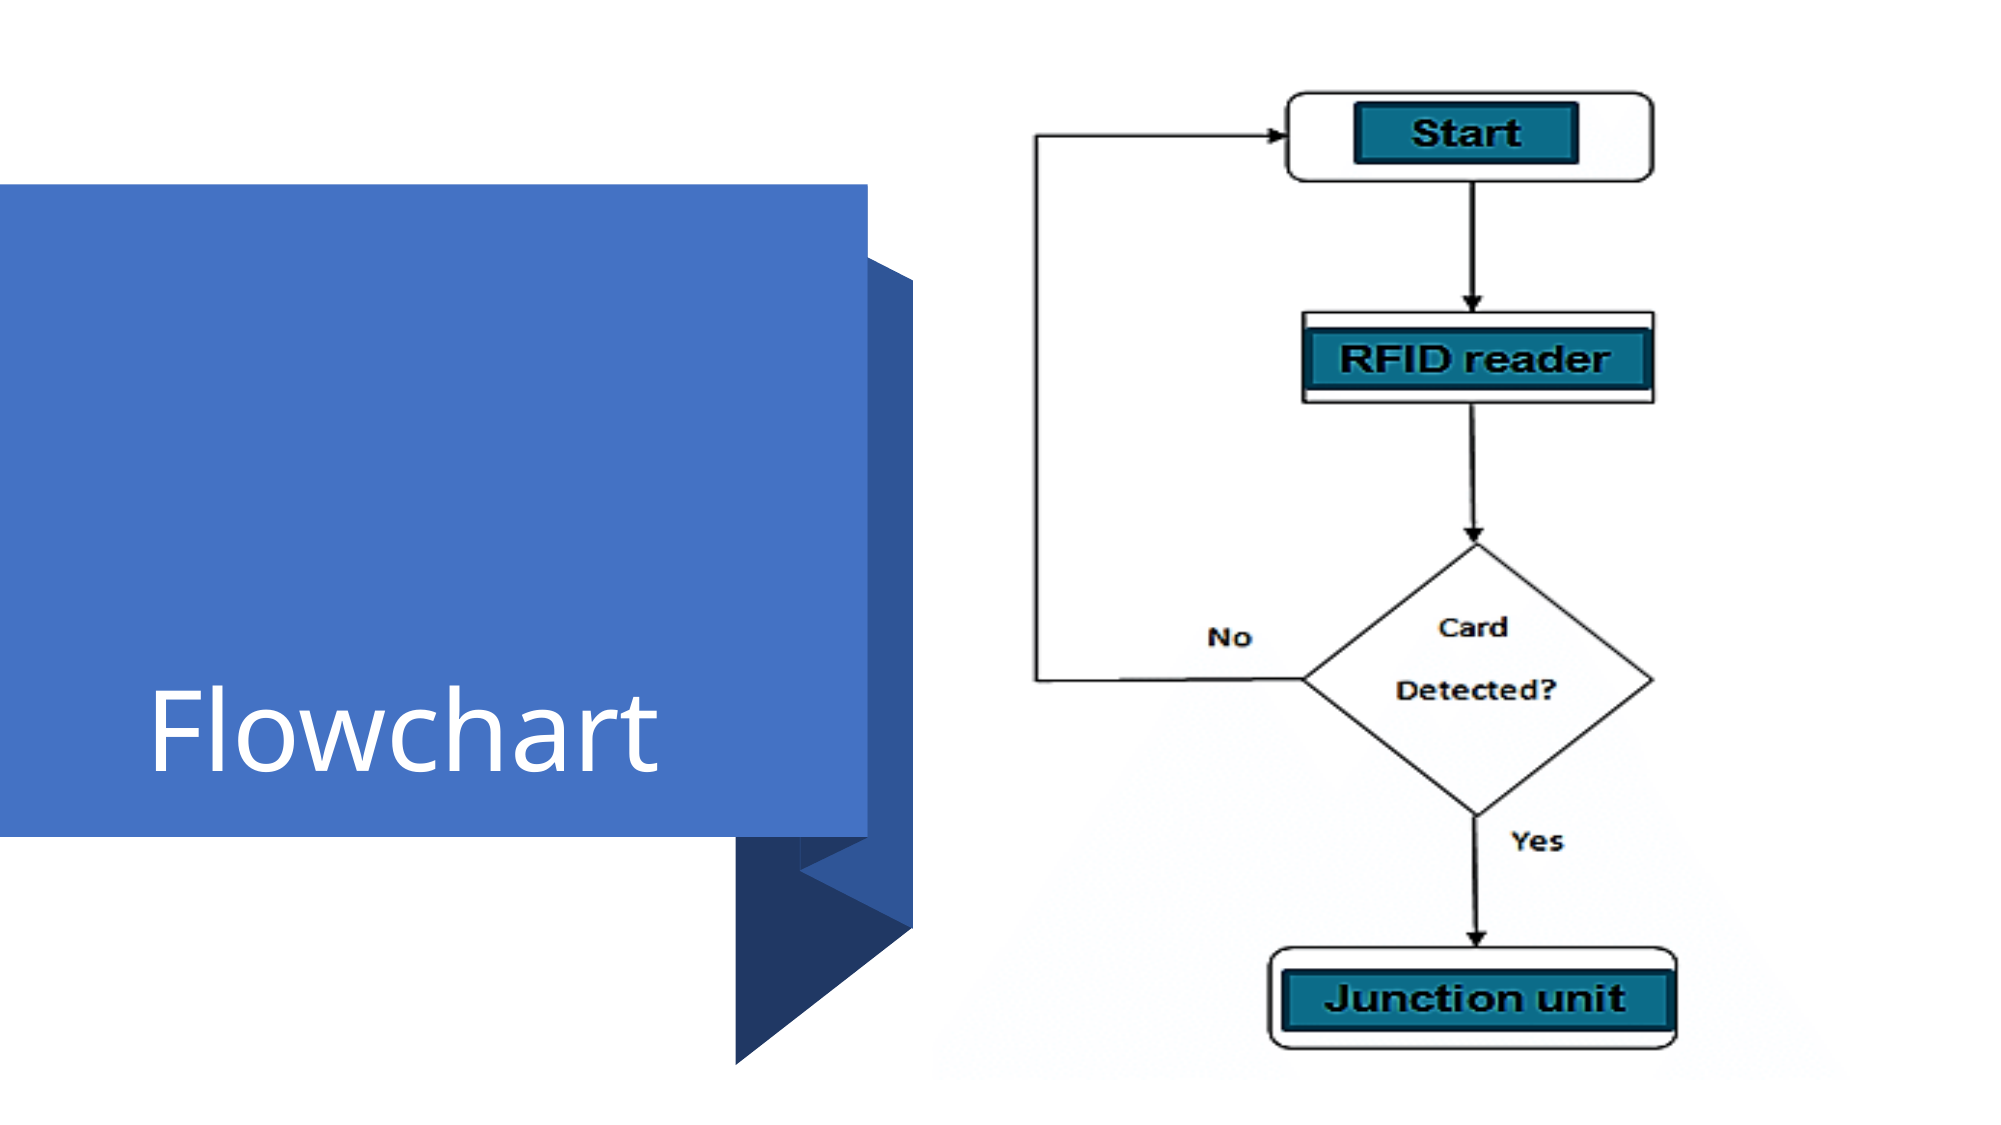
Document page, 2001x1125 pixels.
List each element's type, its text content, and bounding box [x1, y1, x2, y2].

title Flowchart [130, 222, 840, 804]
picture [932, 7, 1968, 1080]
text_box [0, 184, 913, 1066]
